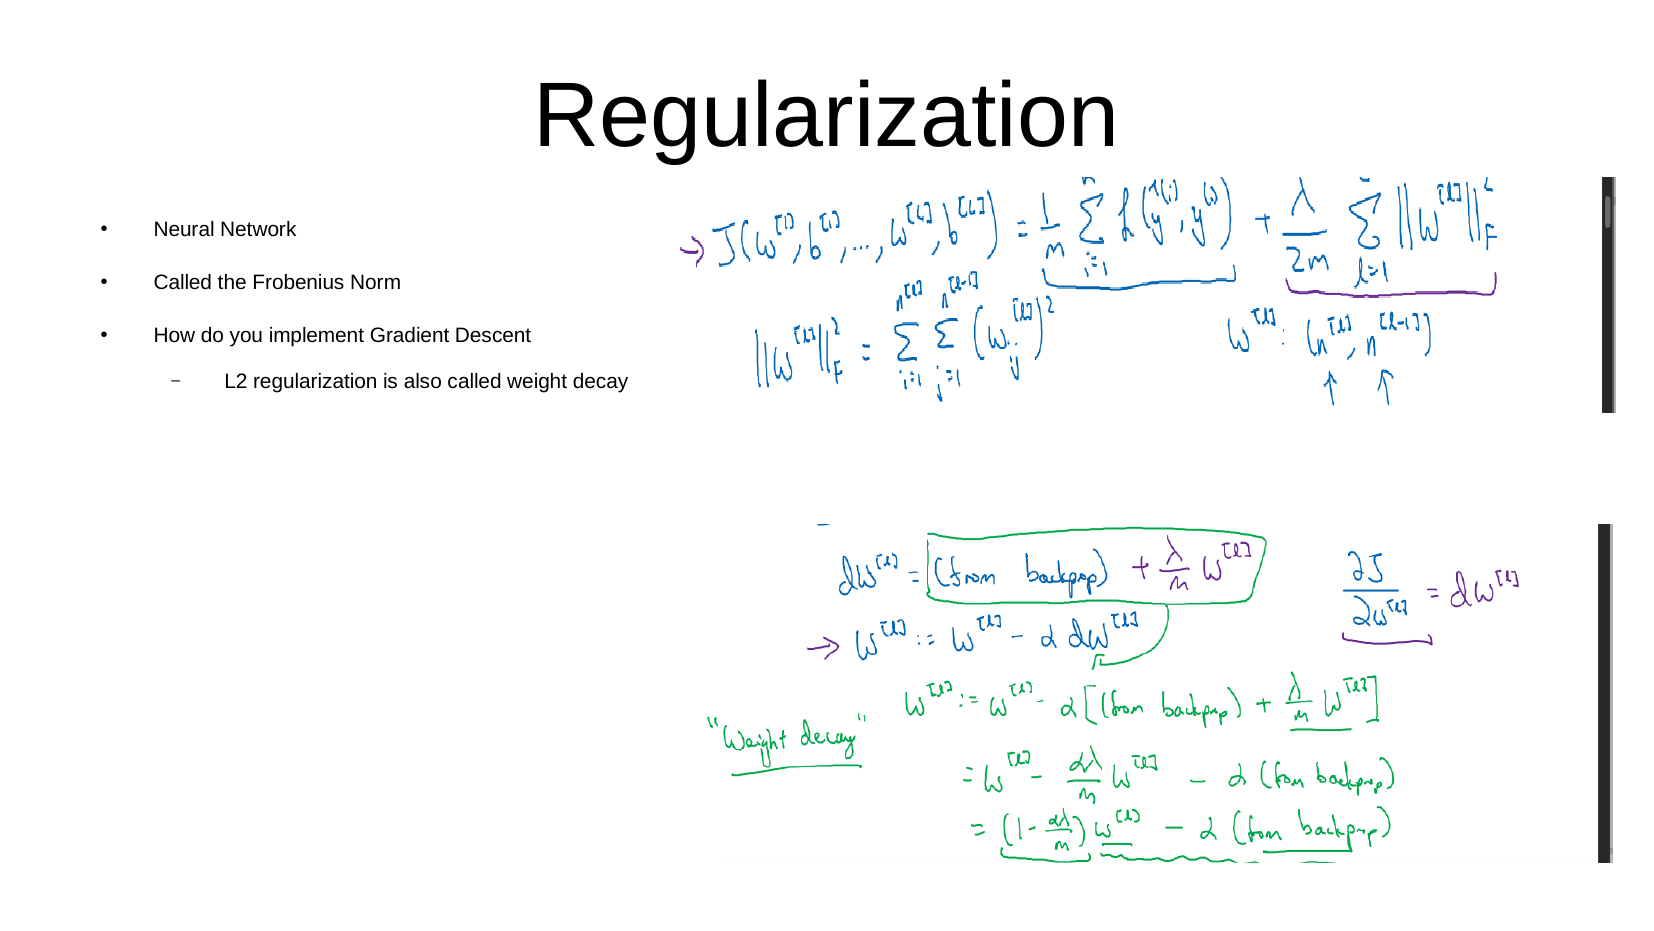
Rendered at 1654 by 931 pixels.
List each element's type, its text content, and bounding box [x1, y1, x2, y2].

title Regularization [82, 37, 1571, 193]
picture [675, 177, 1616, 413]
list Neural Network Called the Frobenius Norm How do you implement Gradient Descent L2 regularization is also called weight decay [82, 217, 1613, 901]
picture [634, 524, 1613, 863]
